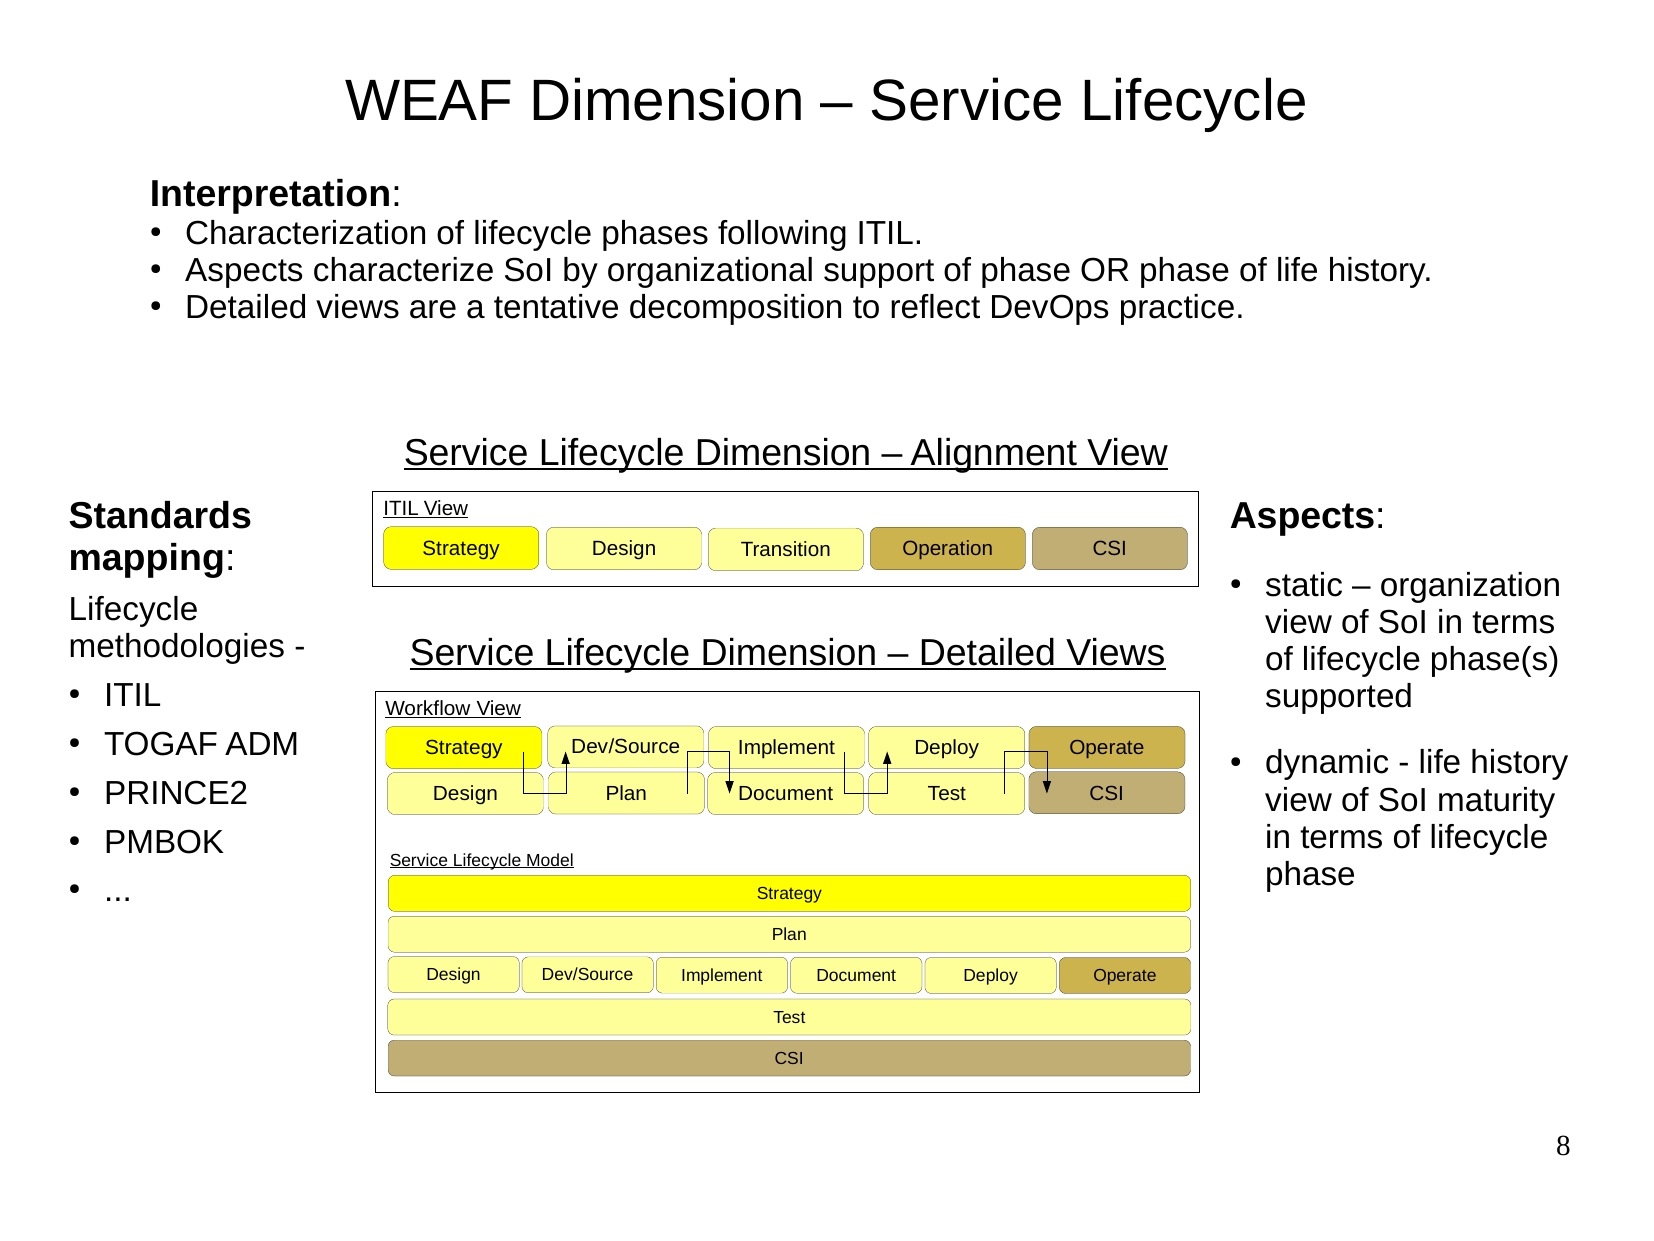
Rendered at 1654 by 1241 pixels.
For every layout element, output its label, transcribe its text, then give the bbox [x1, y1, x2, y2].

text_box Standards mapping: Lifecycle methodologies - ITIL TOGAF ADM PRINCE2 PMBOK ... [53, 487, 399, 966]
text_box Aspects: static – organization view of SoI in terms of lifecycle phase(s) supported dynamic - life history view of SoI maturity in terms of lifecycle phase [1215, 487, 1591, 1004]
picture [372, 491, 1199, 587]
text_box Interpretation: Characterization of lifecycle phases following ITIL. Aspects characterize SoI by organizational support of phase OR phase of life history. Detailed views are a tentative decomposition to reflect DevOps practice. [135, 165, 1546, 334]
title WEAF Dimension – Service Lifecycle [82, 49, 1571, 151]
picture [375, 691, 1200, 1093]
